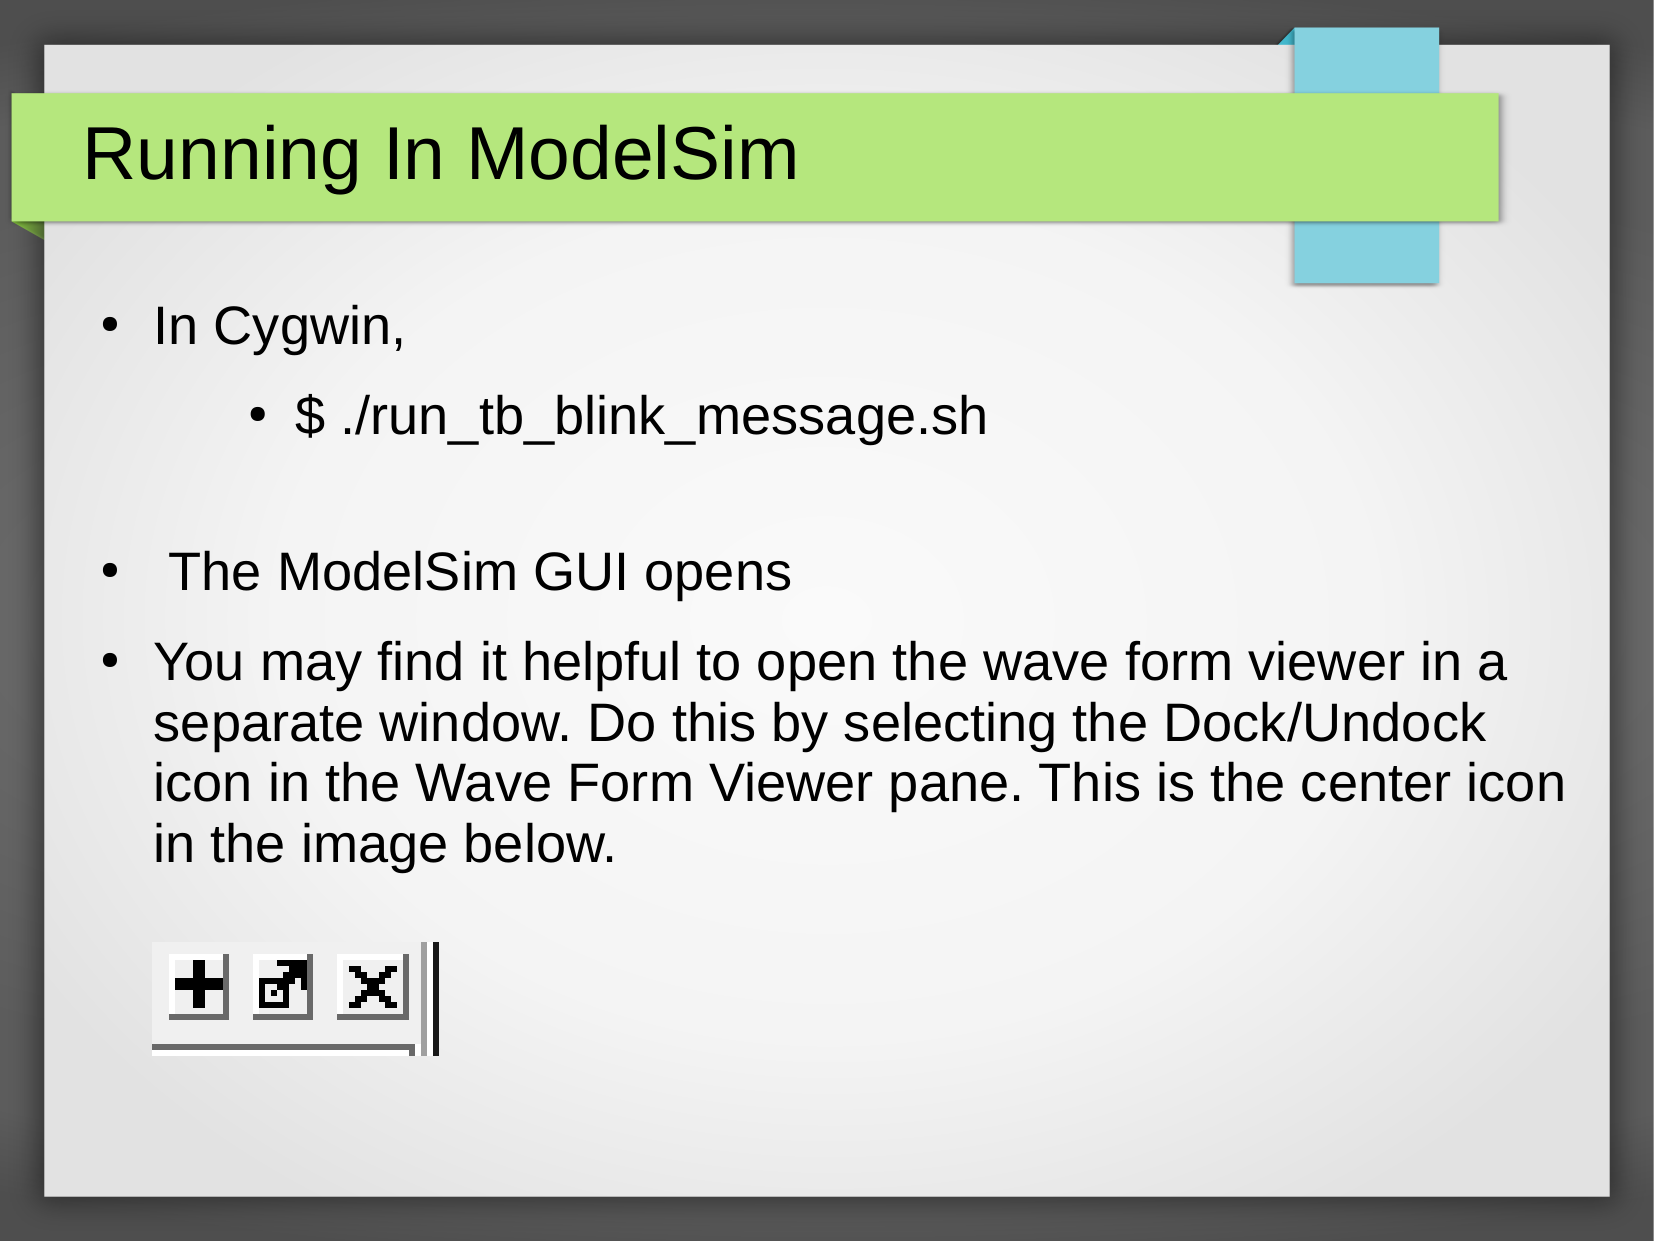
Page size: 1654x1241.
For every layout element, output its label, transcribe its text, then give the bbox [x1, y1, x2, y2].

picture [0, 0, 1654, 1241]
list In Cygwin, $ ./run_tb_blink_message.sh The ModelSim GUI opens You may find it helpful to open the wave form viewer in a separate window. Do this by selecting the Dock/Undock icon in the Wave Form Viewer pane. This is the center icon in the image below. [82, 295, 1571, 1015]
title Running In ModelSim [82, 94, 1264, 213]
